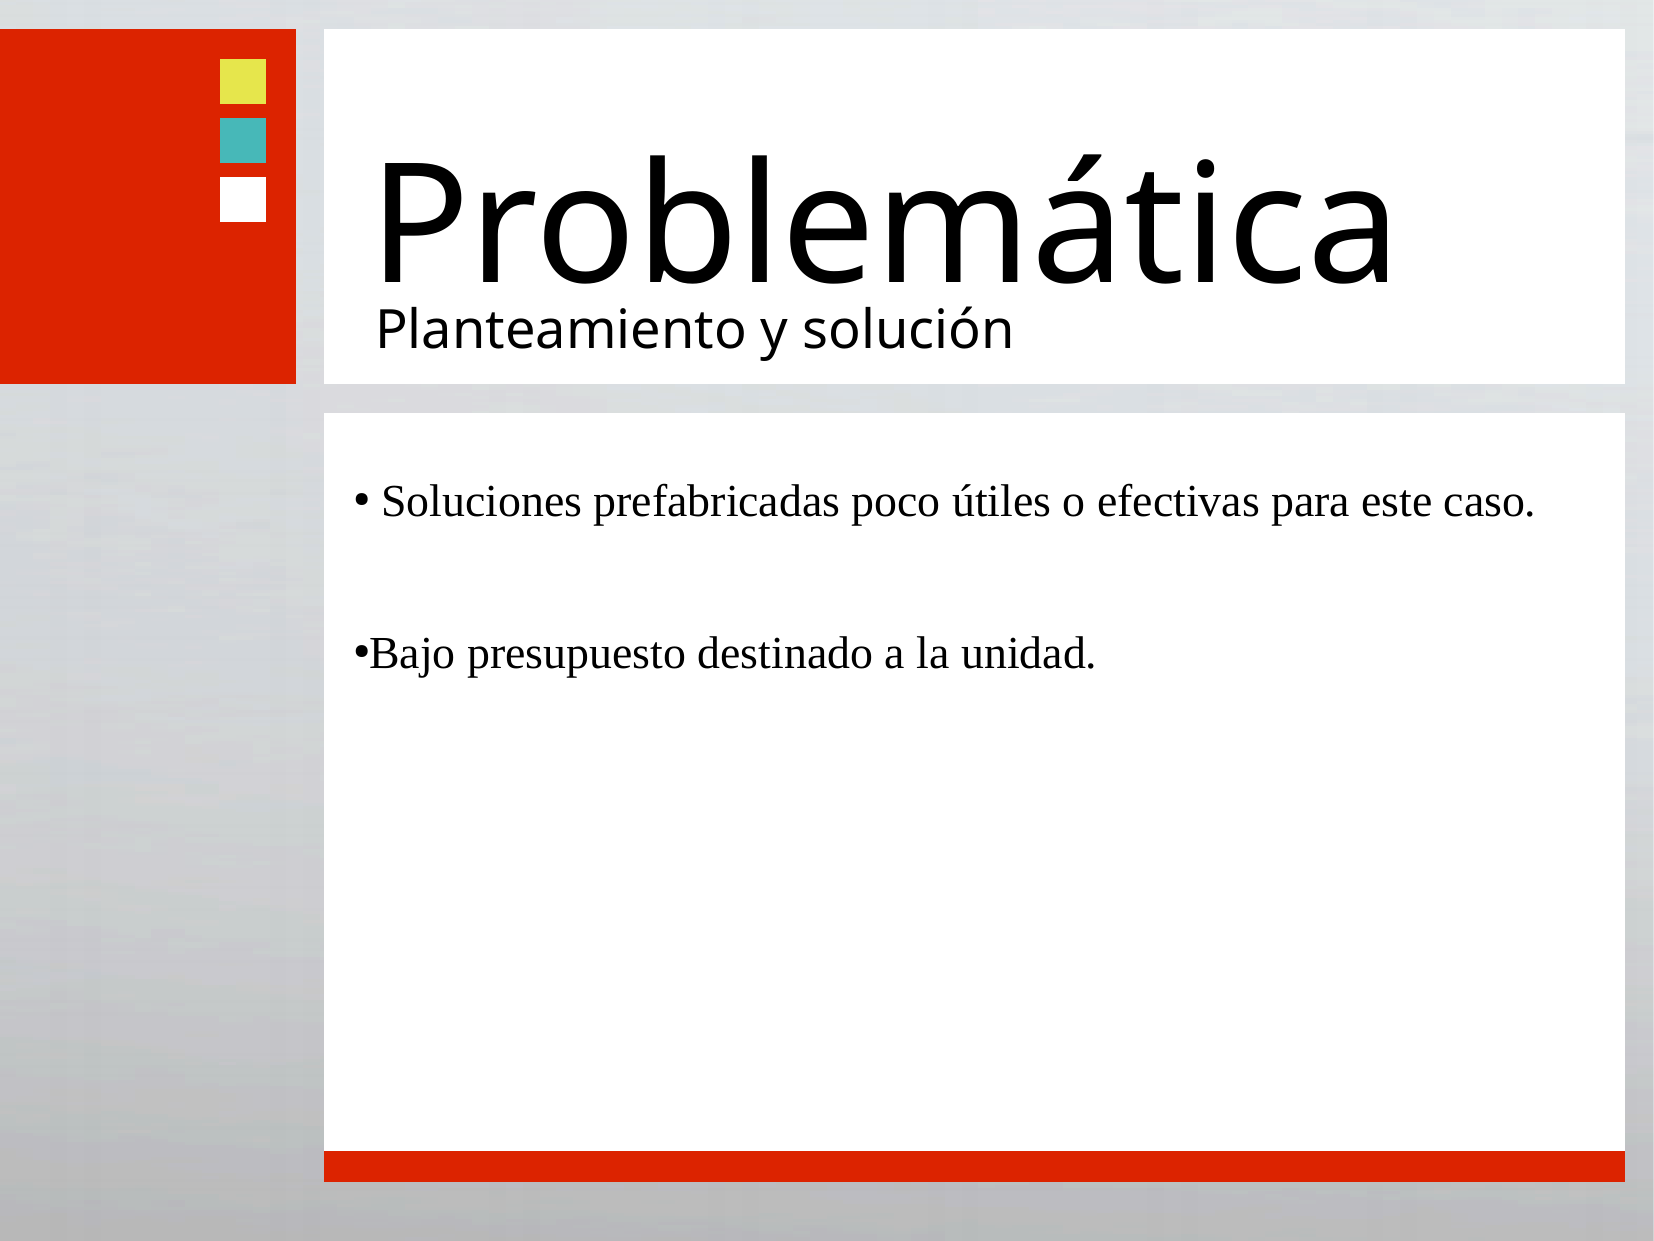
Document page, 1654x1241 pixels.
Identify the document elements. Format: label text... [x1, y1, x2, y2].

text_box Problemática [354, 96, 1595, 313]
text_box Planteamiento y solución [360, 283, 1049, 366]
text_box Soluciones prefabricadas poco útiles o efectivas para este caso. Bajo presupuesto destinado a la unidad. [338, 442, 1595, 1142]
picture [0, 0, 1654, 1241]
